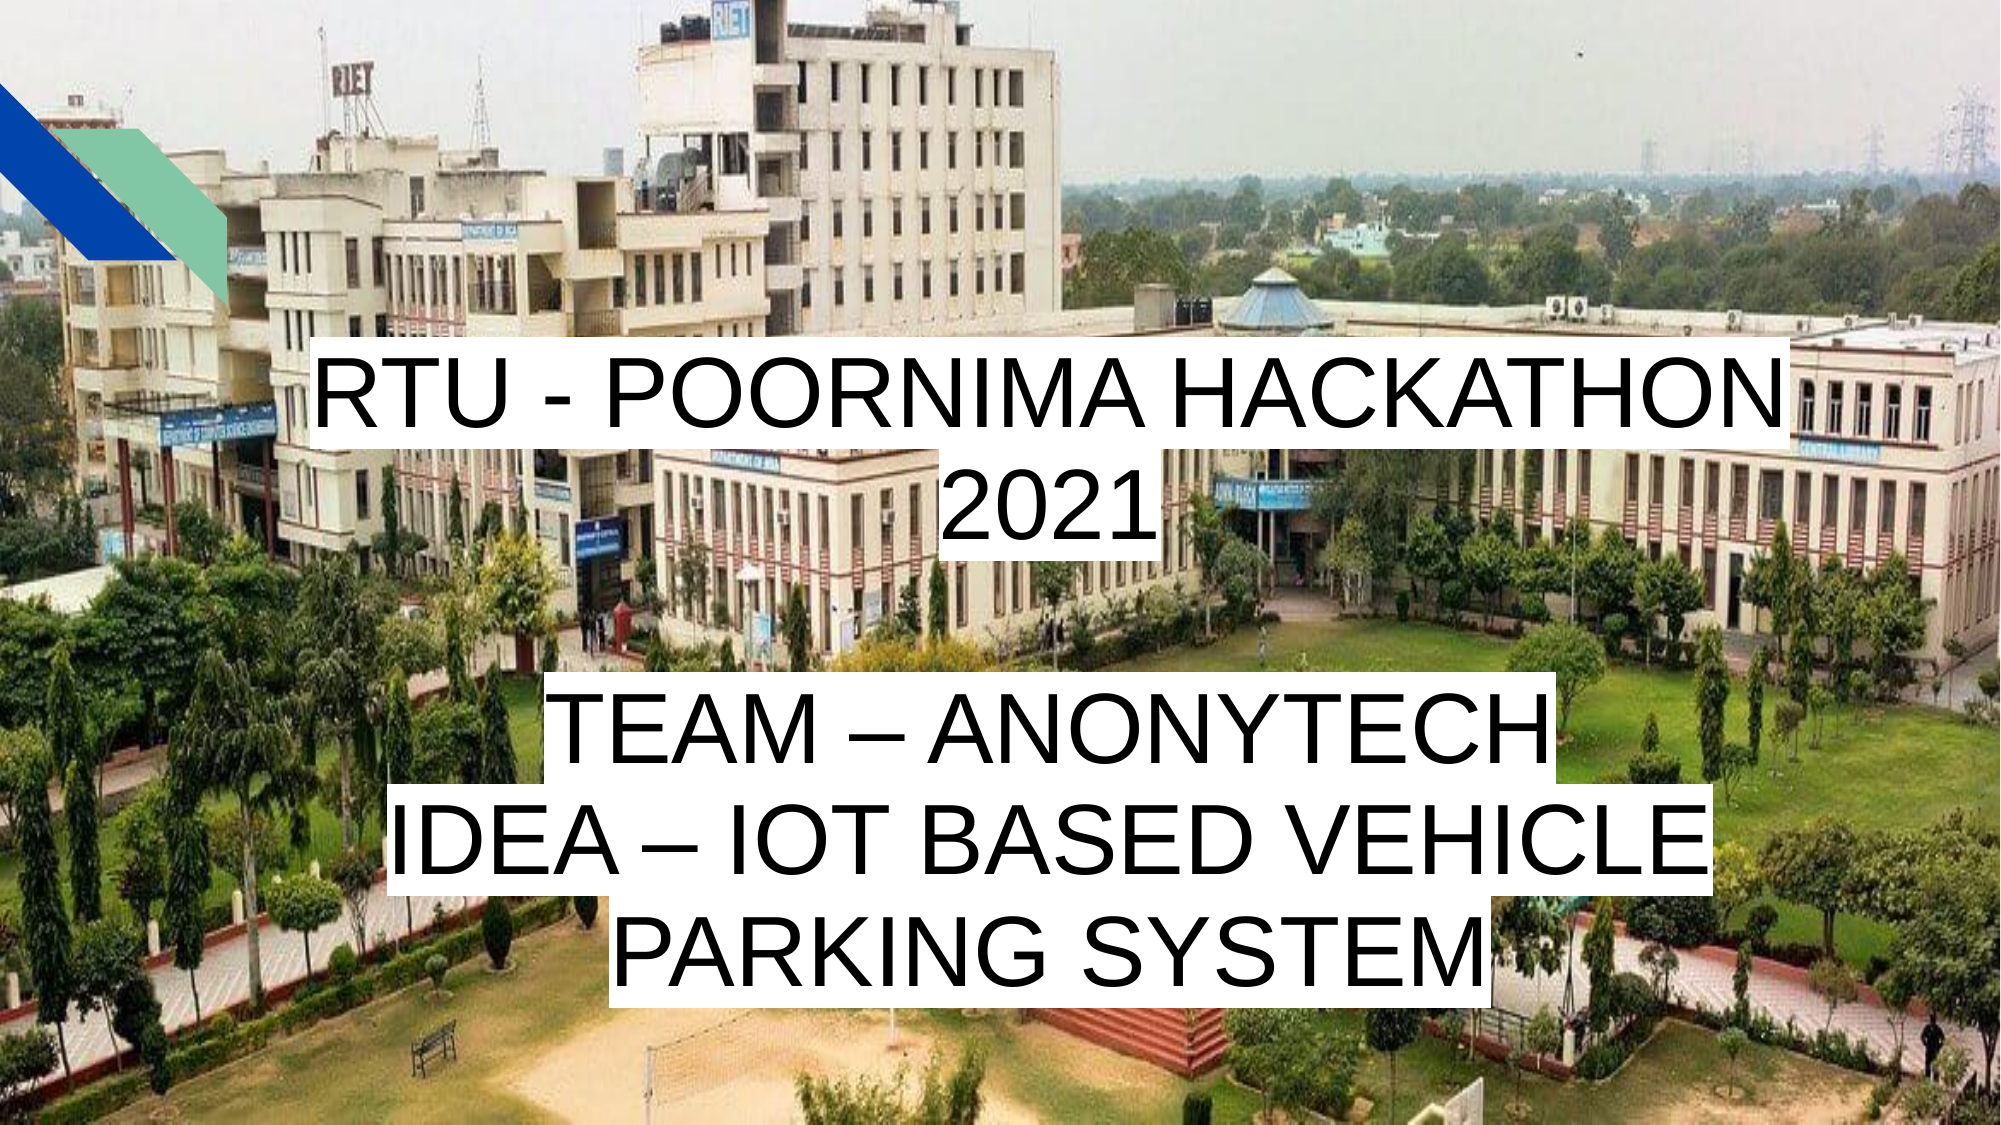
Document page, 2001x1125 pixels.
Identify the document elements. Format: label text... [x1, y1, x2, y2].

picture [0, 0, 2001, 1125]
text_box RTU - POORNIMA HACKATHON 2021 TEAM – ANONYTECH IDEA – IOT BASED VEHICLE PARKING SYSTEM [270, 329, 1831, 1125]
